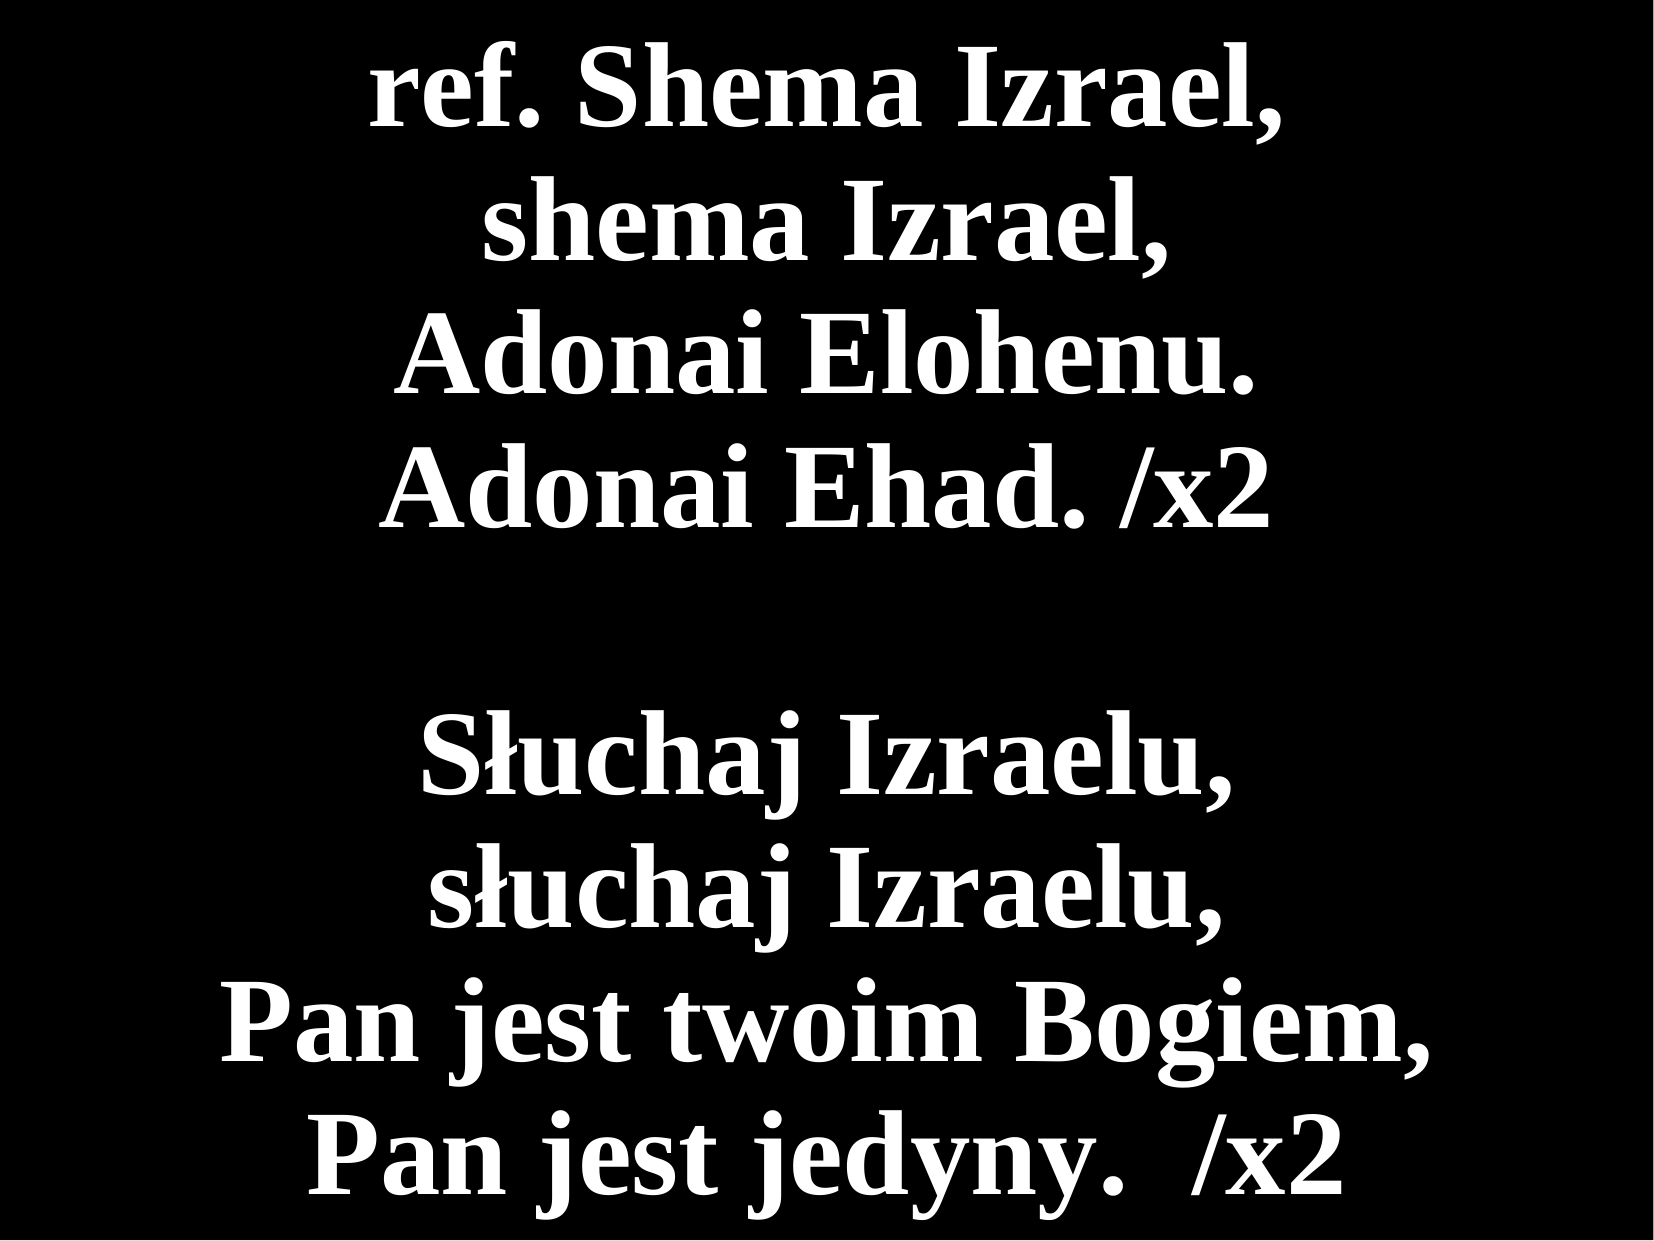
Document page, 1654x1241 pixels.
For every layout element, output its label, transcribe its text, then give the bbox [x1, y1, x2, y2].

title ref. Shema Izrael, shema Izrael, Adonai Elohenu. Adonai Ehad. /x2 Słuchaj Izraelu, słuchaj Izraelu, Pan jest twoim Bogiem, Pan jest jedyny. /x2 [0, 0, 1654, 1241]
